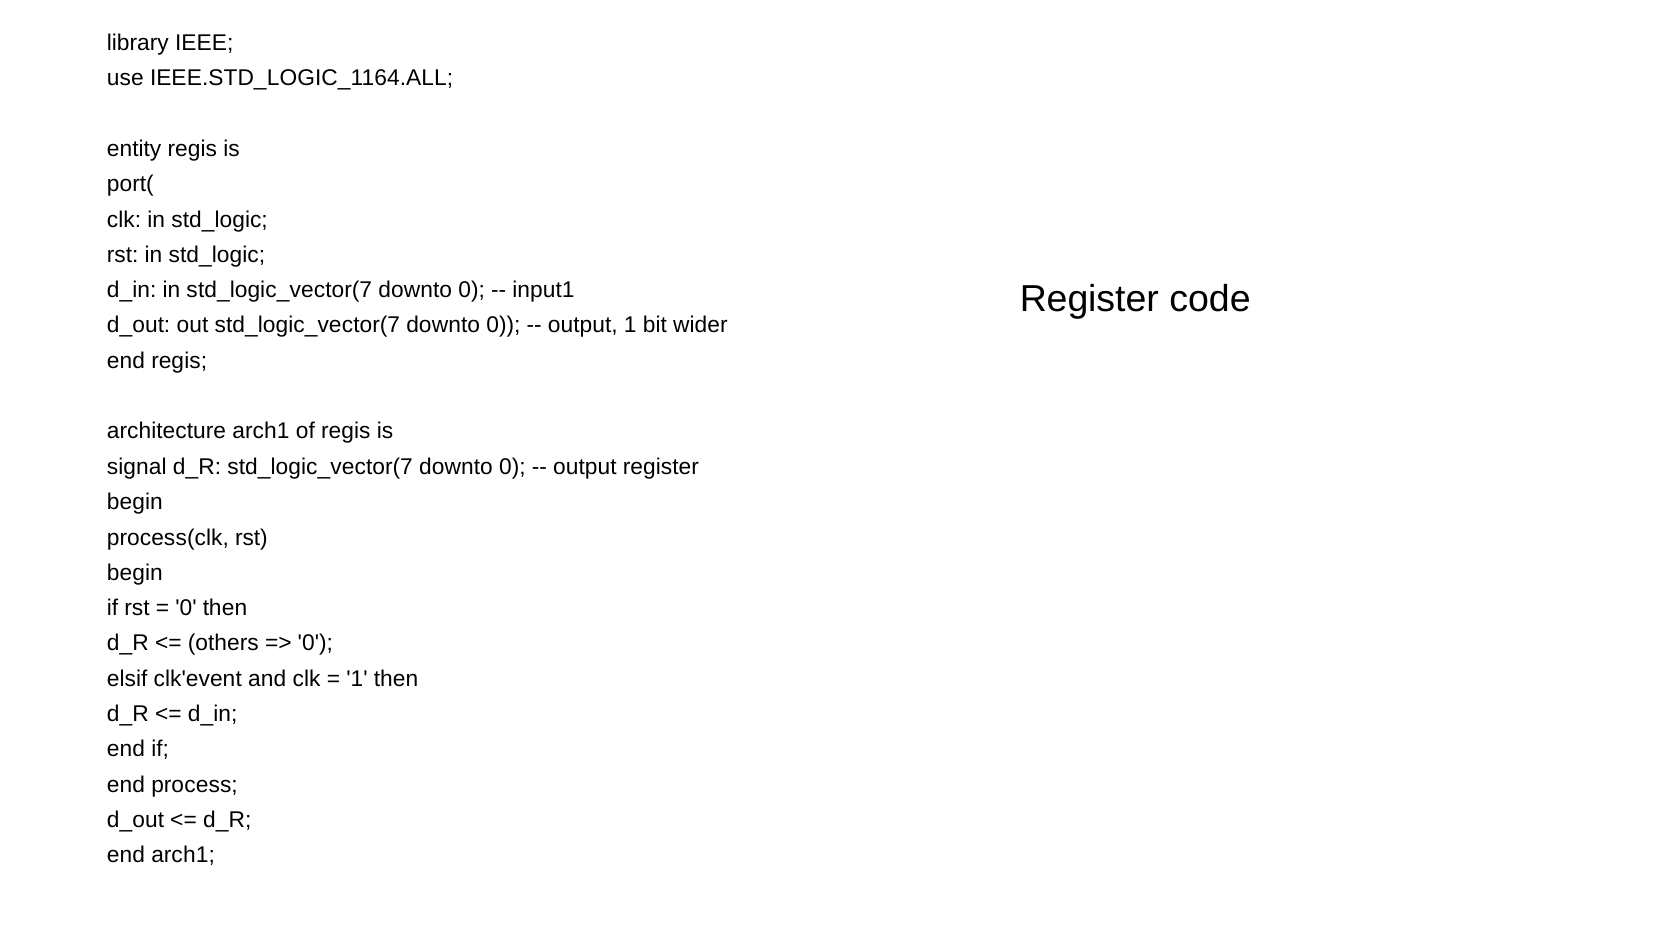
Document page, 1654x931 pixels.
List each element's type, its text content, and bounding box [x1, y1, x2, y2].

list library IEEE; use IEEE.STD_LOGIC_1164.ALL; entity regis is port( clk: in std_logic; rst: in std_logic; d_in: in std_logic_vector(7 downto 0); -- input1 d_out: out std_logic_vector(7 downto 0)); -- output, 1 bit wider end regis; architecture arch1 of regis is signal d_R: std_logic_vector(7 downto 0); -- output register begin process(clk, rst) begin if rst = '0' then d_R <= (others => '0'); elsif clk'event and clk = '1' then d_R <= d_in; end if; end process; d_out <= d_R; end arch1; [82, 30, 1571, 886]
text_box Register code [1005, 270, 1266, 327]
